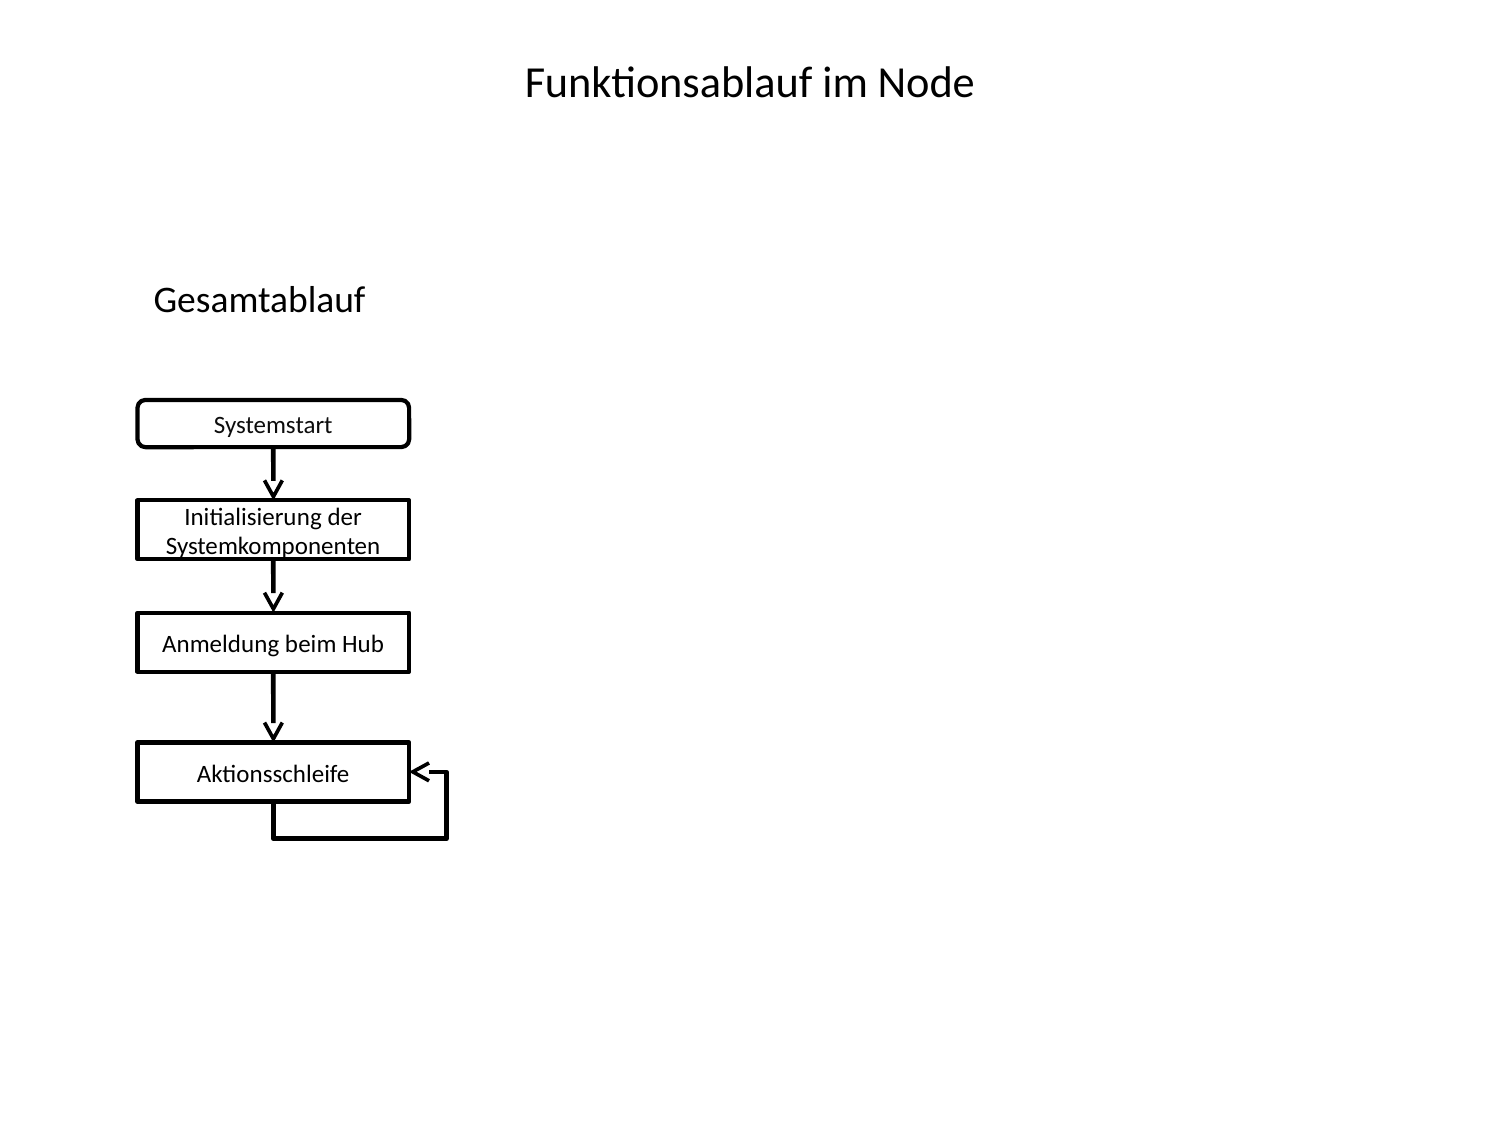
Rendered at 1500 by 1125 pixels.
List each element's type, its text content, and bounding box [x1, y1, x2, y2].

text_box Systemstart [137, 399, 410, 448]
text_box Anmeldung beim Hub [137, 612, 410, 672]
text_box Aktionsschleife [137, 742, 410, 802]
title Funktionsablauf im Node [75, 45, 1425, 114]
text_box Initialisierung der Systemkomponenten [137, 500, 410, 560]
text_box Gesamtablauf [138, 267, 381, 327]
